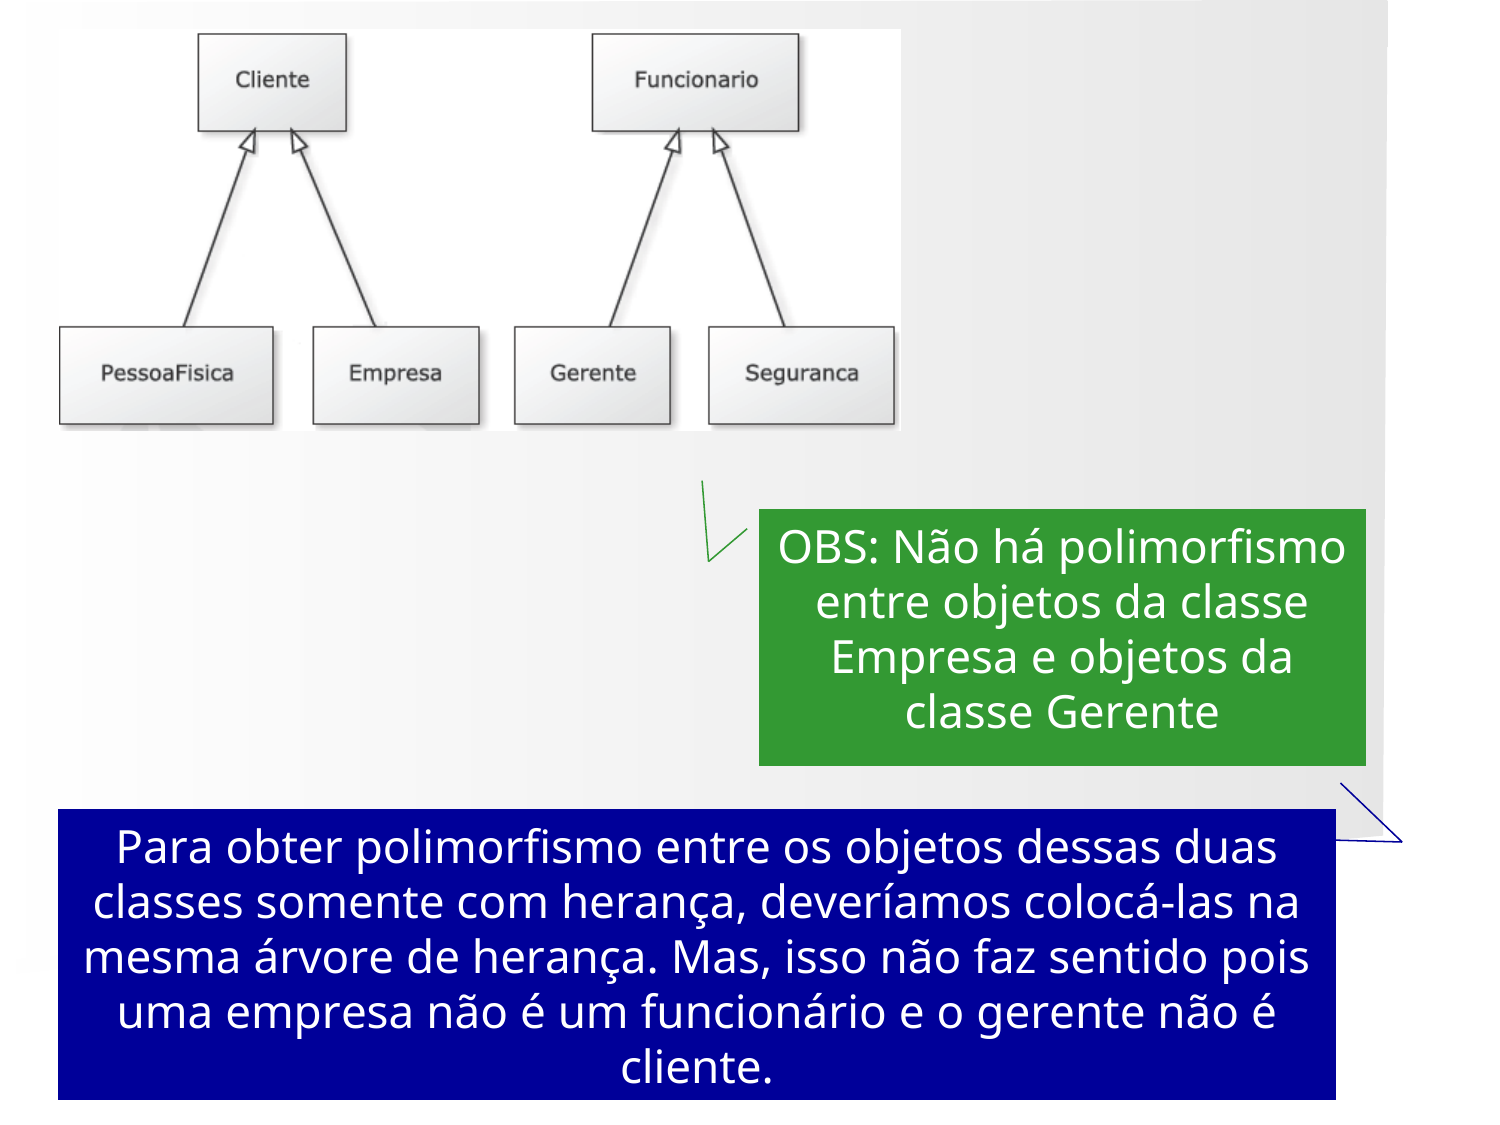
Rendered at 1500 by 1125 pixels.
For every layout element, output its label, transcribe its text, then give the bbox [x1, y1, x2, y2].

text_box Para obter polimorfismo entre os objetos dessas duas classes somente com herança, deveríamos colocá-las na mesma árvore de herança. Mas, isso não faz sentido pois uma empresa não é um funcionário e o gerente não é cliente. [59, 783, 1403, 1099]
picture [59, 29, 901, 432]
text_box OBS: Não há polimorfismo entre objetos da classe Empresa e objetos da classe Gerente [760, 510, 1365, 765]
